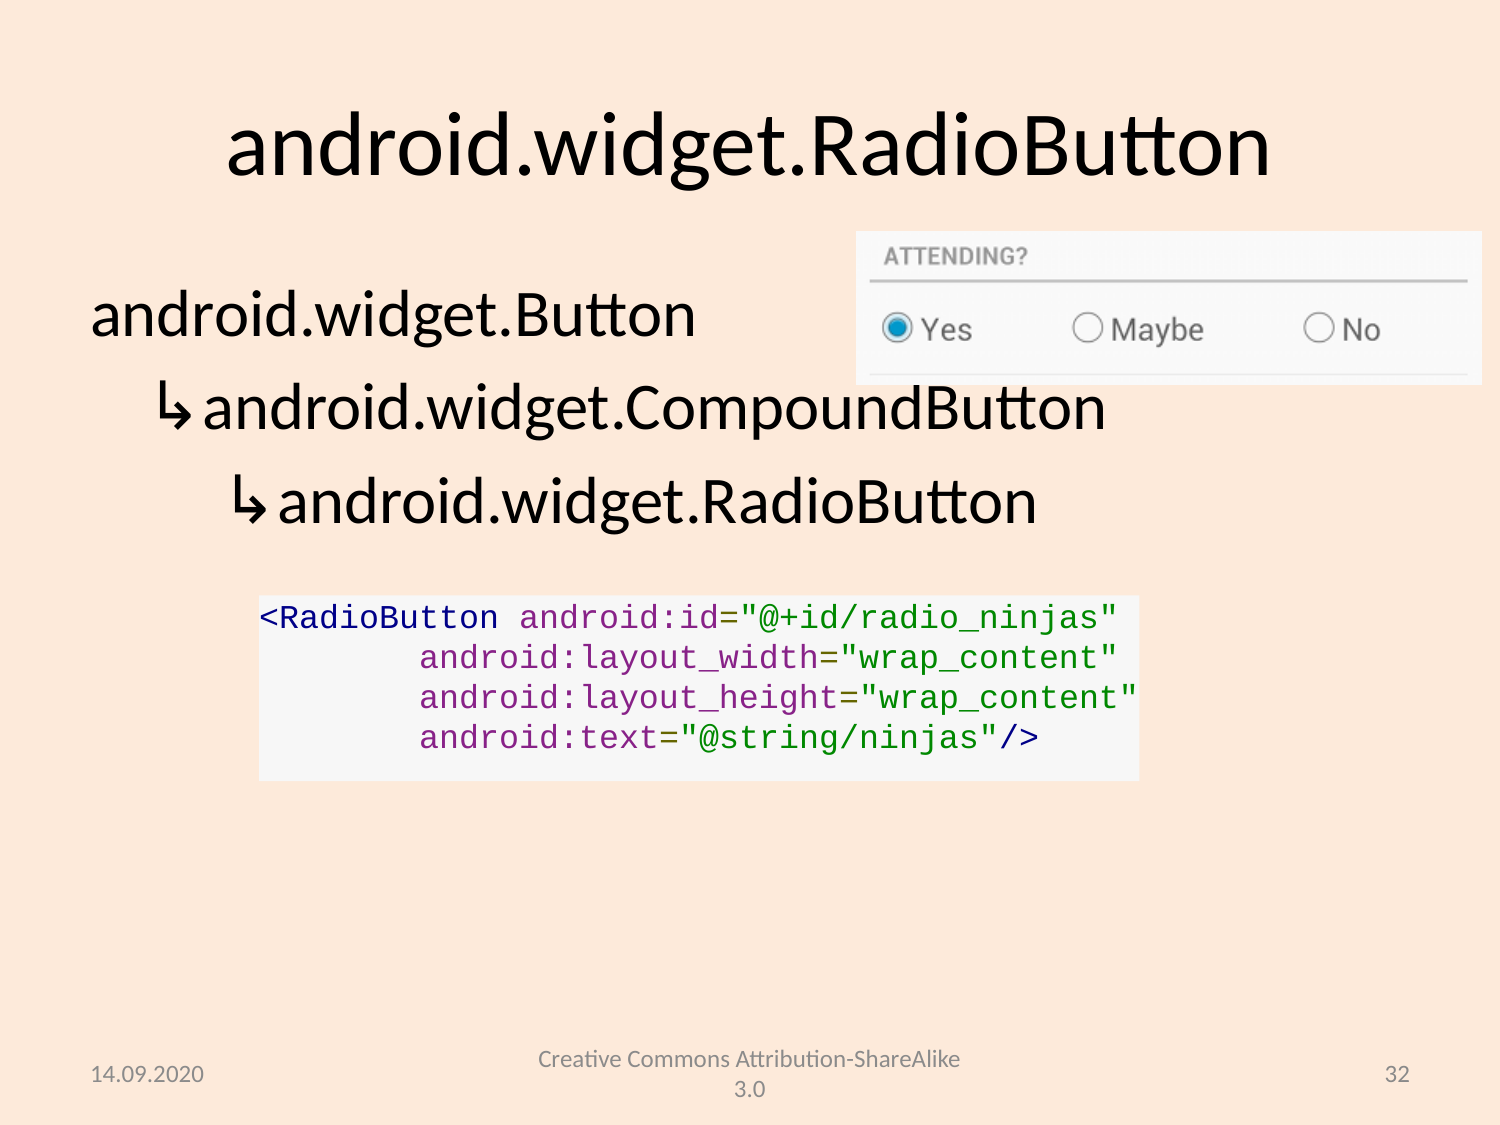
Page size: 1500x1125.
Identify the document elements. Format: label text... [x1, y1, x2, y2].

title android.widget.RadioButton [75, 45, 1425, 233]
list android.widget.Button ↳android.widget.CompoundButton ↳android.widget.RadioButton [75, 262, 1425, 1005]
text_box <RadioButton android:id="@+id/radio_ninjas" android:layout_width="wrap_content" android:layout_height="wrap_content" android:text="@string/ninjas"/> [259, 595, 1140, 782]
footer Creative Commons Attribution-ShareAlike 3.0 [512, 1042, 988, 1103]
picture [856, 231, 1482, 385]
slide_number <number> [1074, 1042, 1425, 1103]
